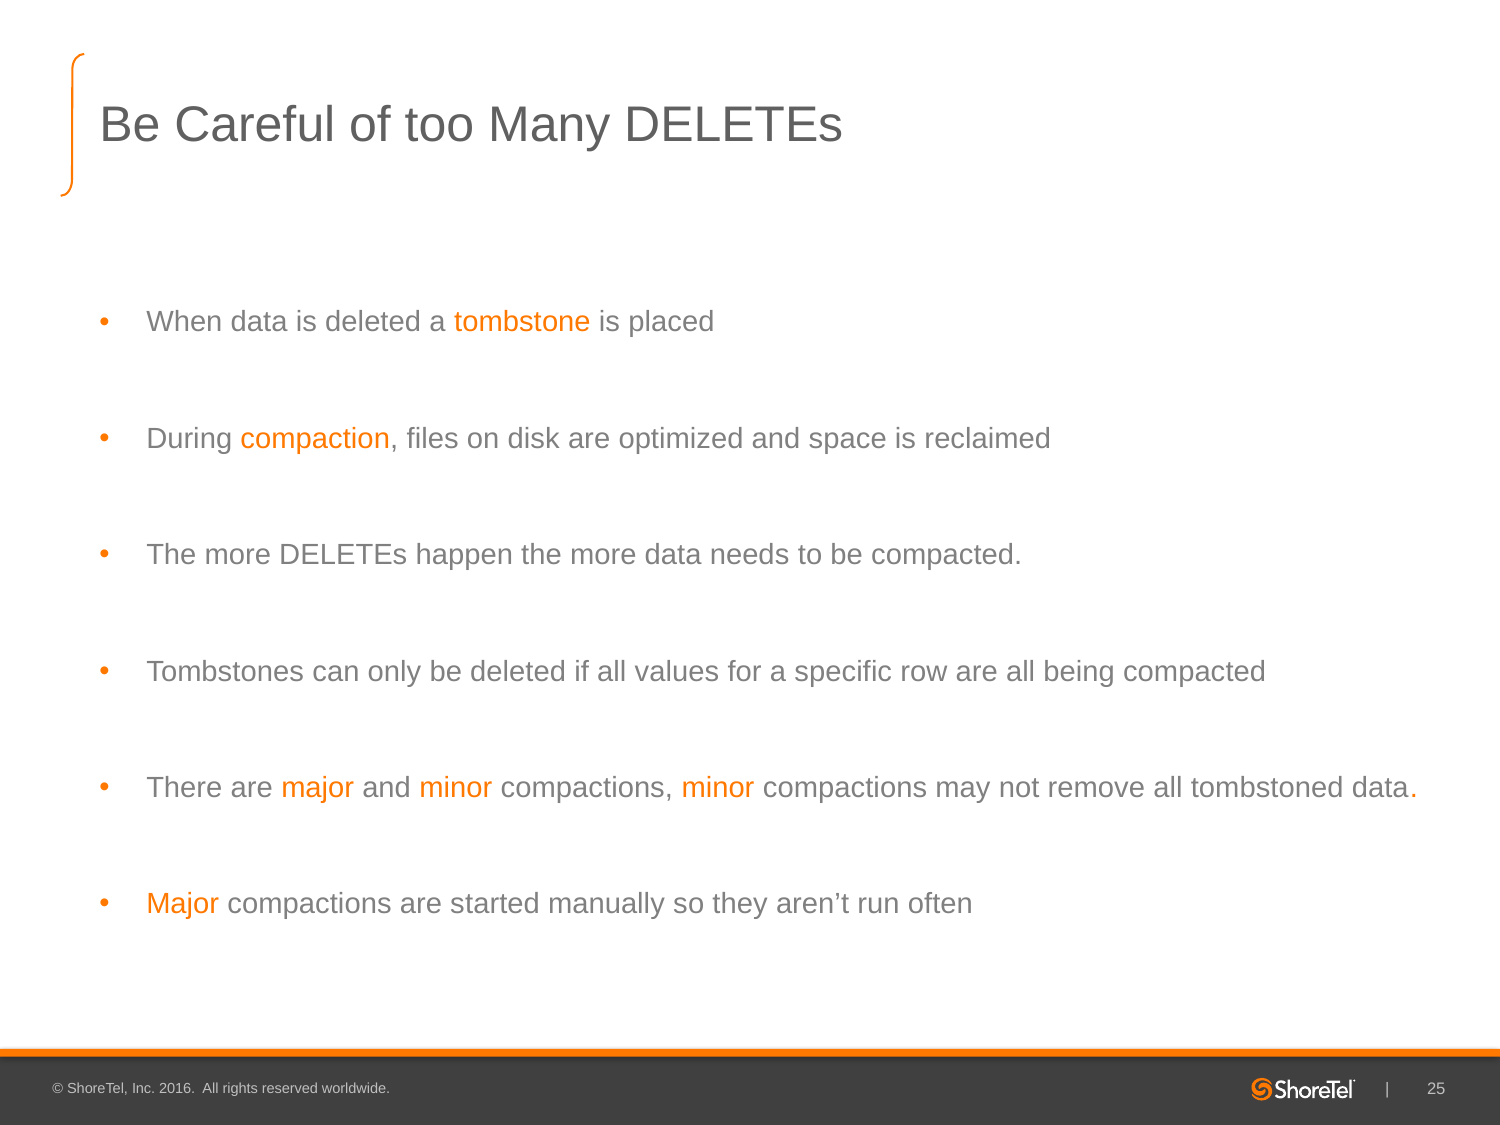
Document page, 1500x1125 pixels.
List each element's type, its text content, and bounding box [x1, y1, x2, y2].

list When data is deleted a tombstone is placed During compaction, files on disk are optimized and space is reclaimed The more DELETEs happen the more data needs to be compacted. Tombstones can only be deleted if all values for a specific row are all being compacted There are major and minor compactions, minor compactions may not remove all tombstoned data. Major compactions are started manually so they aren’t run often [84, 297, 1450, 946]
title Be Careful of too Many DELETEs [84, 53, 1235, 196]
